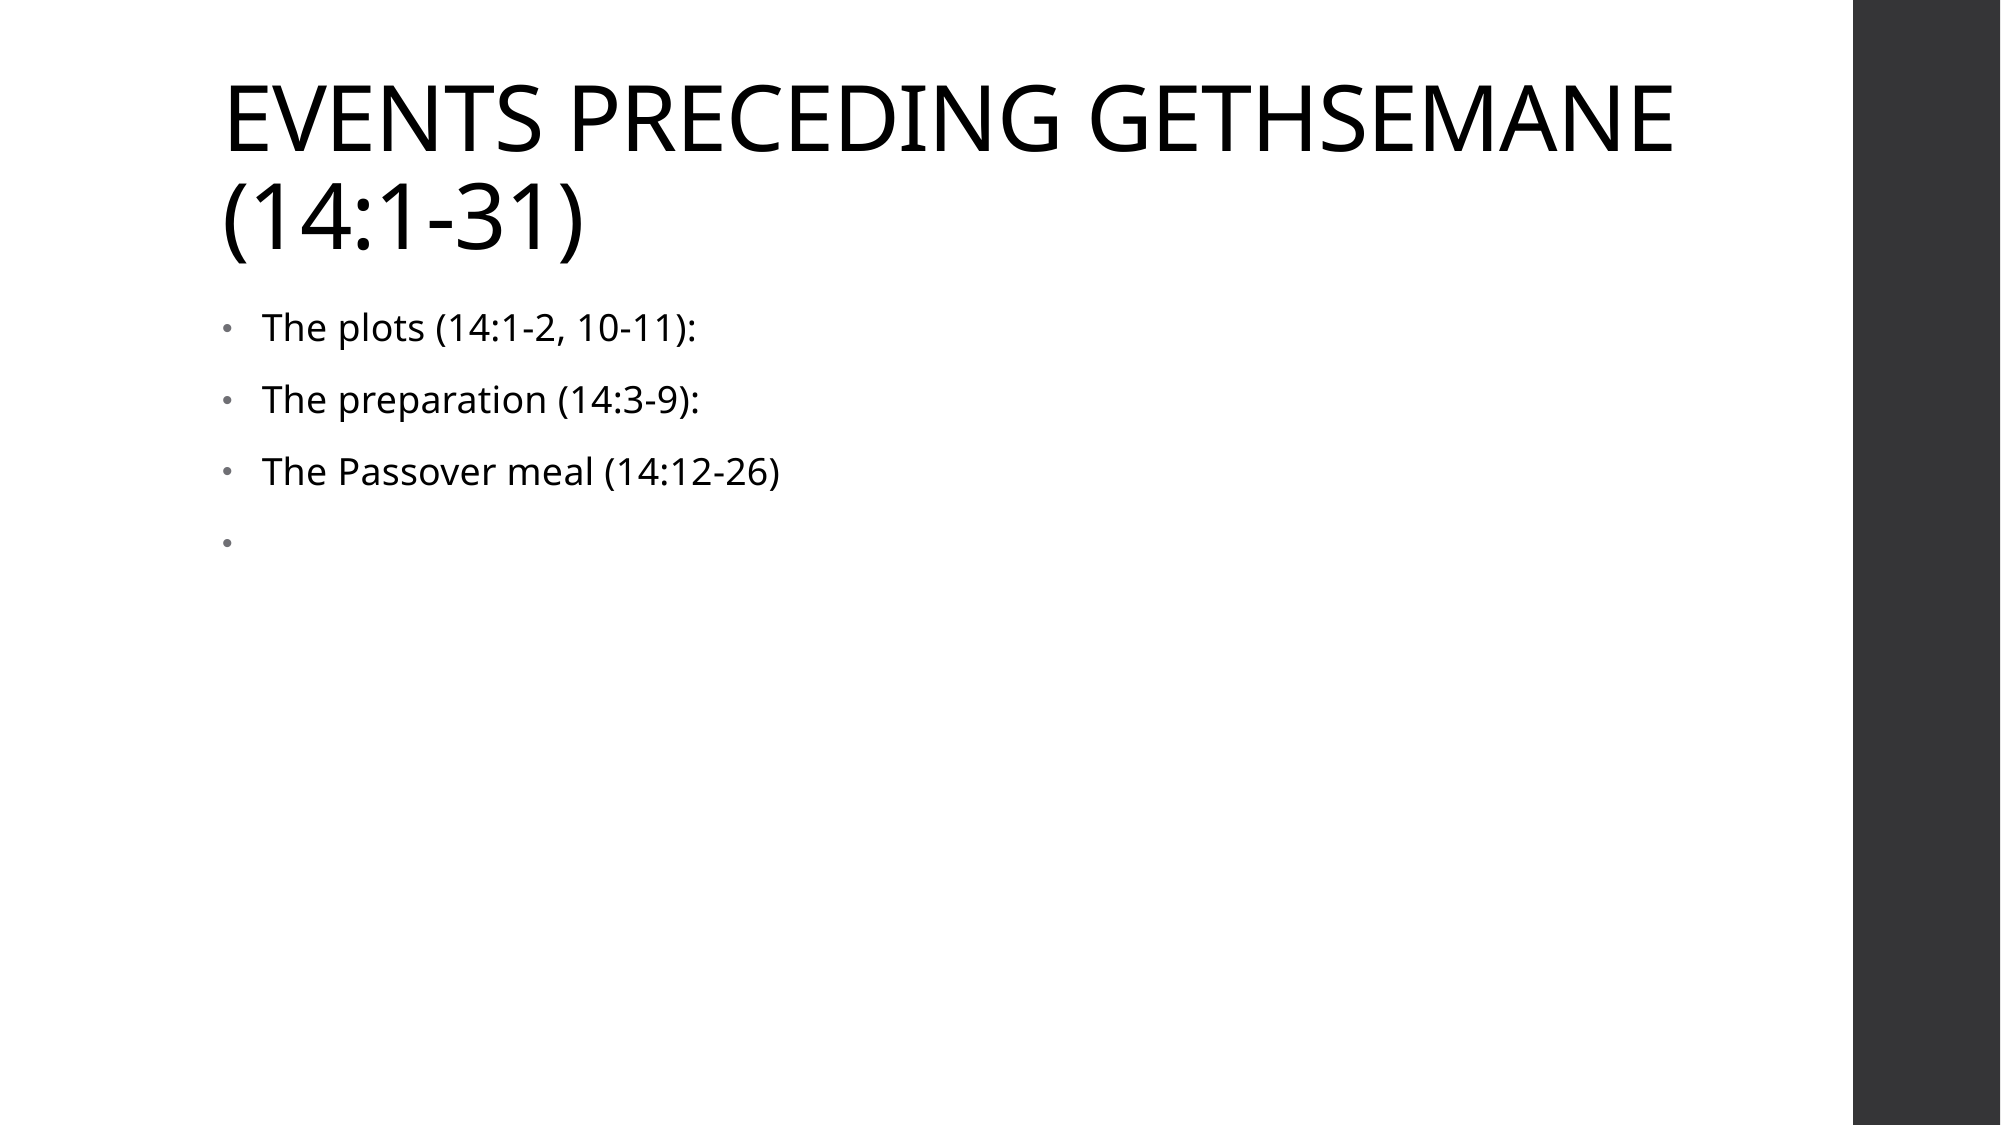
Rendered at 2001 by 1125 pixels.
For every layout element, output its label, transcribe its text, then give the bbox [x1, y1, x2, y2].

list The plots (14:1-2, 10-11): The preparation (14:3-9): The Passover meal (14:12-26) [206, 299, 1617, 1014]
title EVENTS PRECEDING GETHSEMANE (14:1-31) [206, 60, 1797, 278]
